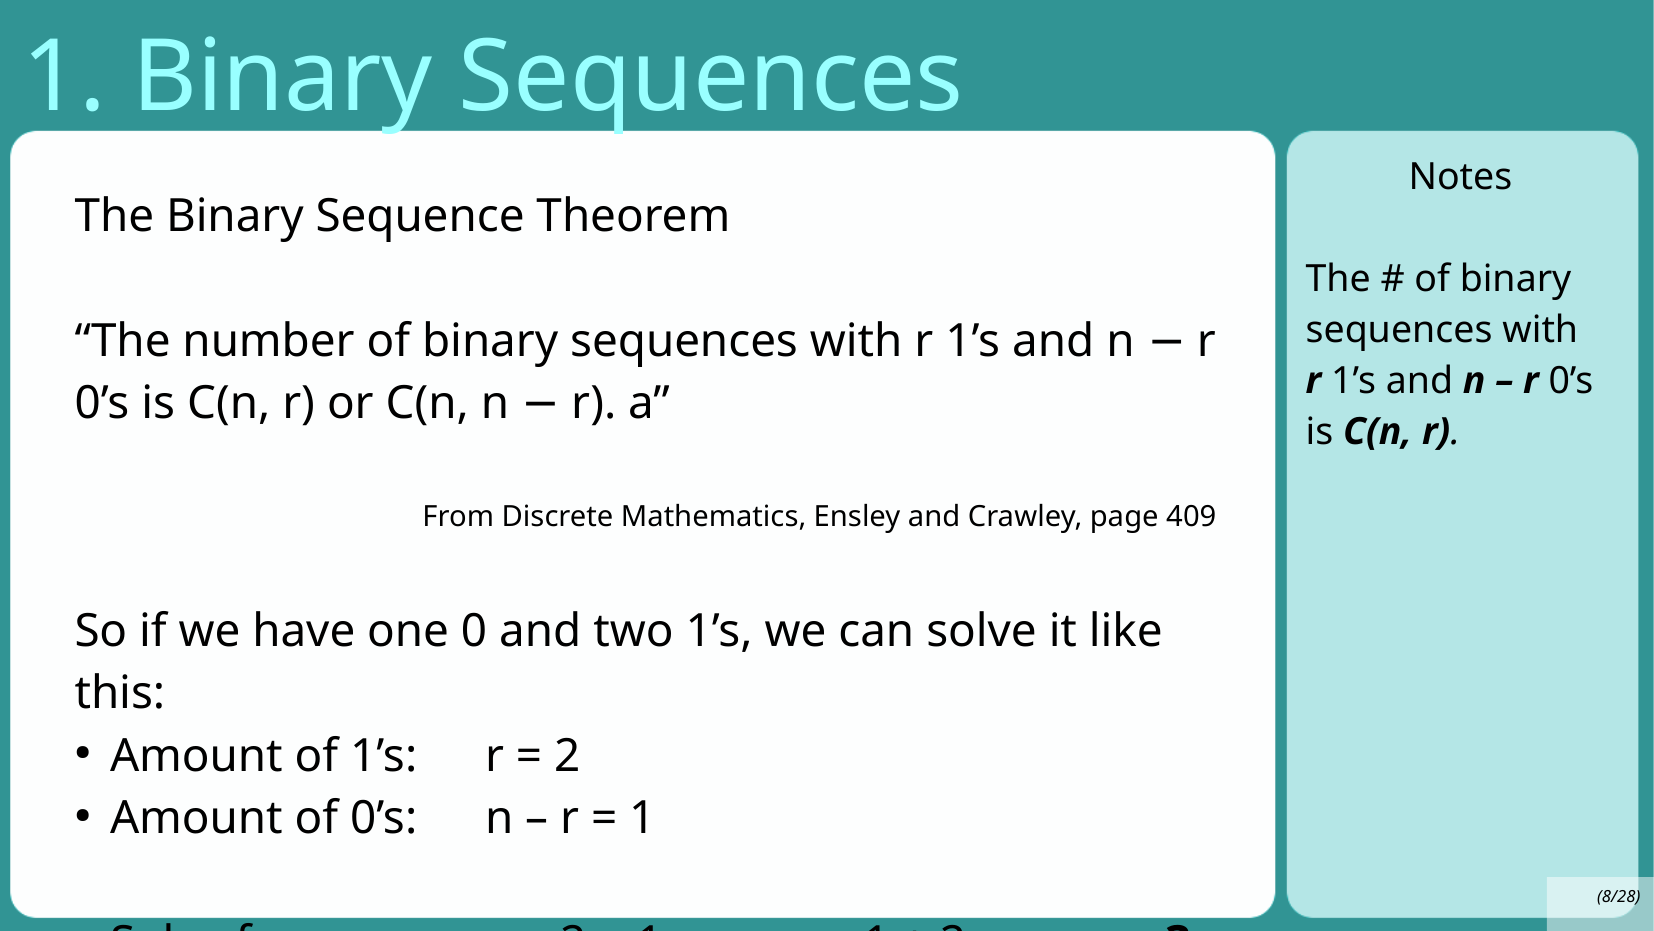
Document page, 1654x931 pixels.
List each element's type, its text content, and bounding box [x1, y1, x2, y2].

text_box (<number>/28) [1546, 877, 1654, 931]
text_box The Binary Sequence Theorem “The number of binary sequences with r 1’s and n − r 0’s is C(n, r) or C(n, n − r). a” From Discrete Mathematics, Ensley and Crawley, page 409 So if we have one 0 and two 1’s, we can solve it like this: Amount of 1’s: r = 2 Amount of 0’s: n – r = 1 Solve for n: n – 2 = 1 n = 1 + 2 n = 3 Solve: C(3, 2) = 3 [74, 182, 1244, 834]
title 1. Binary Sequences [22, 13, 1511, 130]
text_box Notes The # of binary sequences with r 1’s and n – r 0’s is C(n, r). [1290, 141, 1631, 661]
picture [0, 0, 1654, 931]
